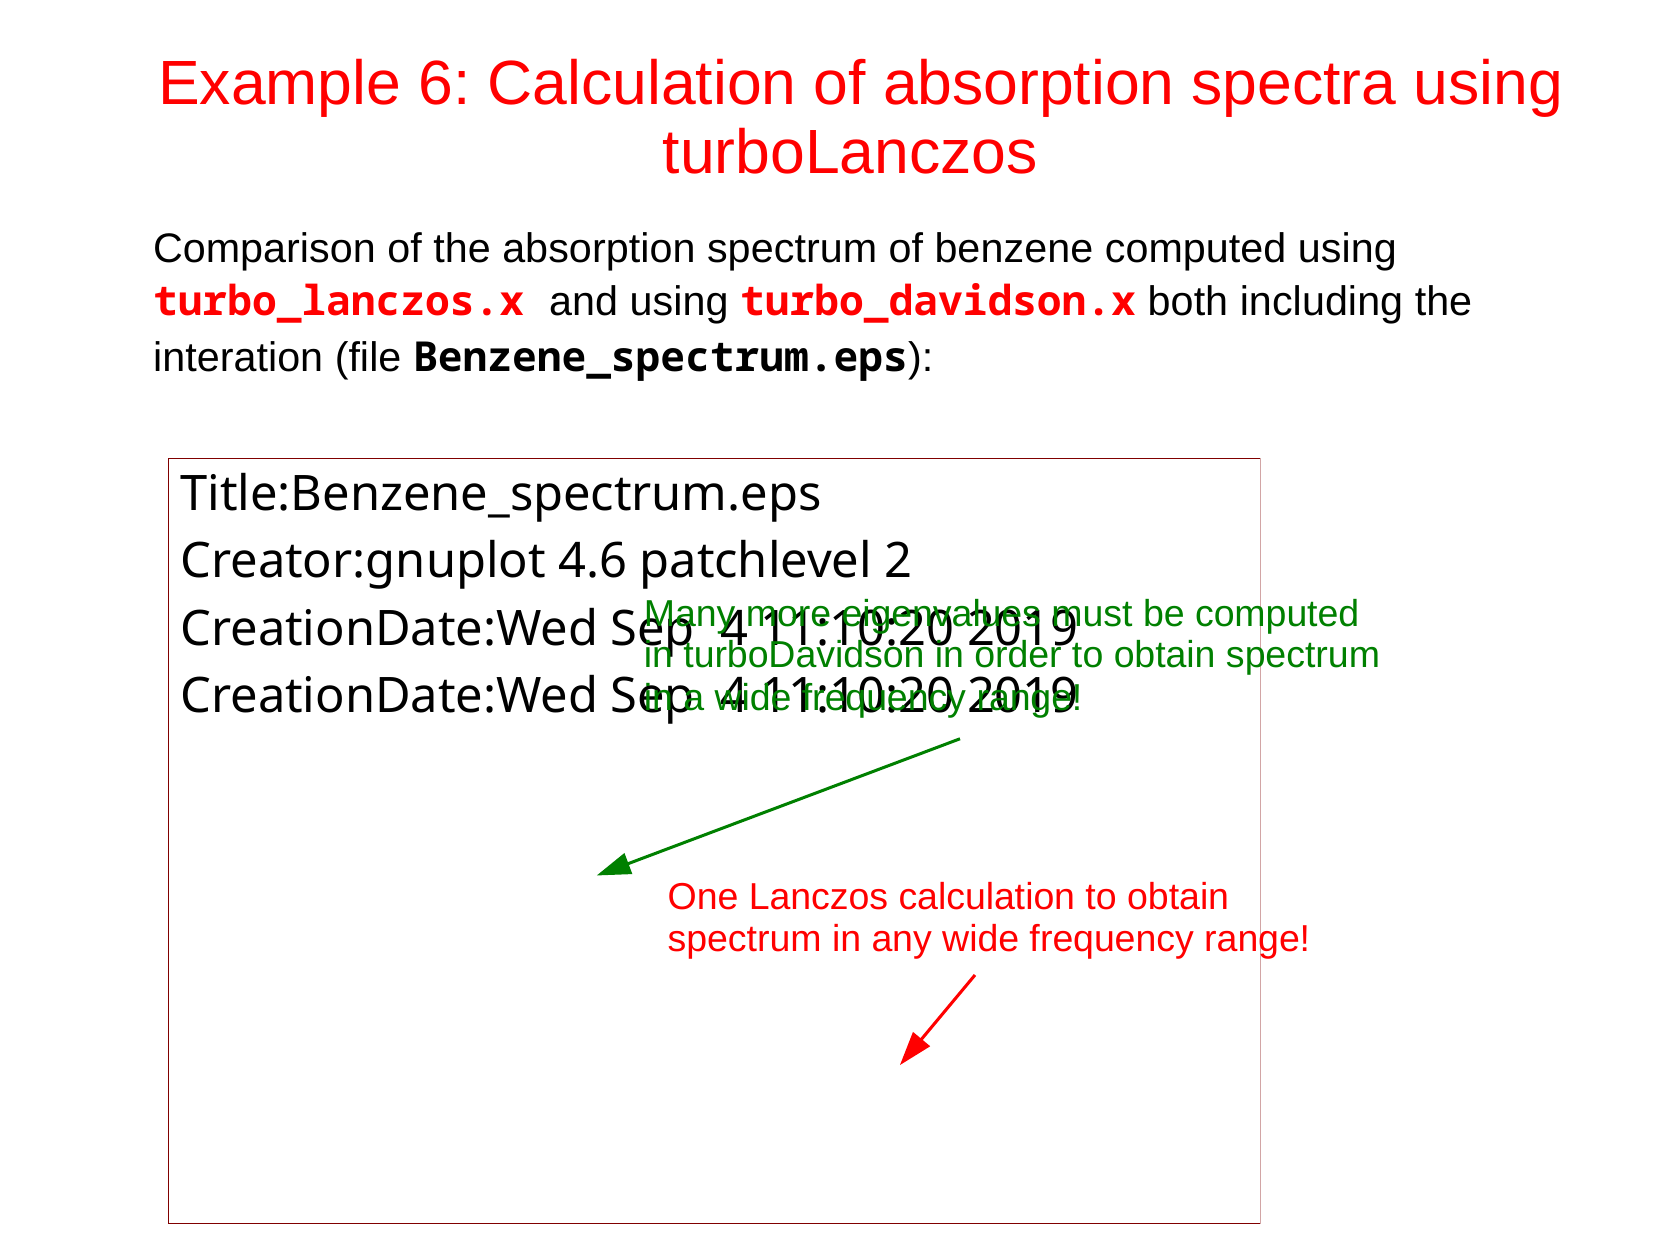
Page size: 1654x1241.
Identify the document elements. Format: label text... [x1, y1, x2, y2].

list Comparison of the absorption spectrum of benzene computed using turbo_lanczos.x and using turbo_davidson.x both including the interation (file Benzene_spectrum.eps): [82, 225, 1572, 385]
list One Lanczos calculation to obtain spectrum in any wide frequency range! [596, 875, 1422, 1011]
picture [165, 455, 1261, 1224]
list Many more eigenvalues must be computed in turboDavidson in order to obtain spectrum in a wide frequency range! [573, 591, 1399, 727]
text_box Example 6: Calculation of absorption spectra using turboLanczos [16, 33, 1654, 202]
